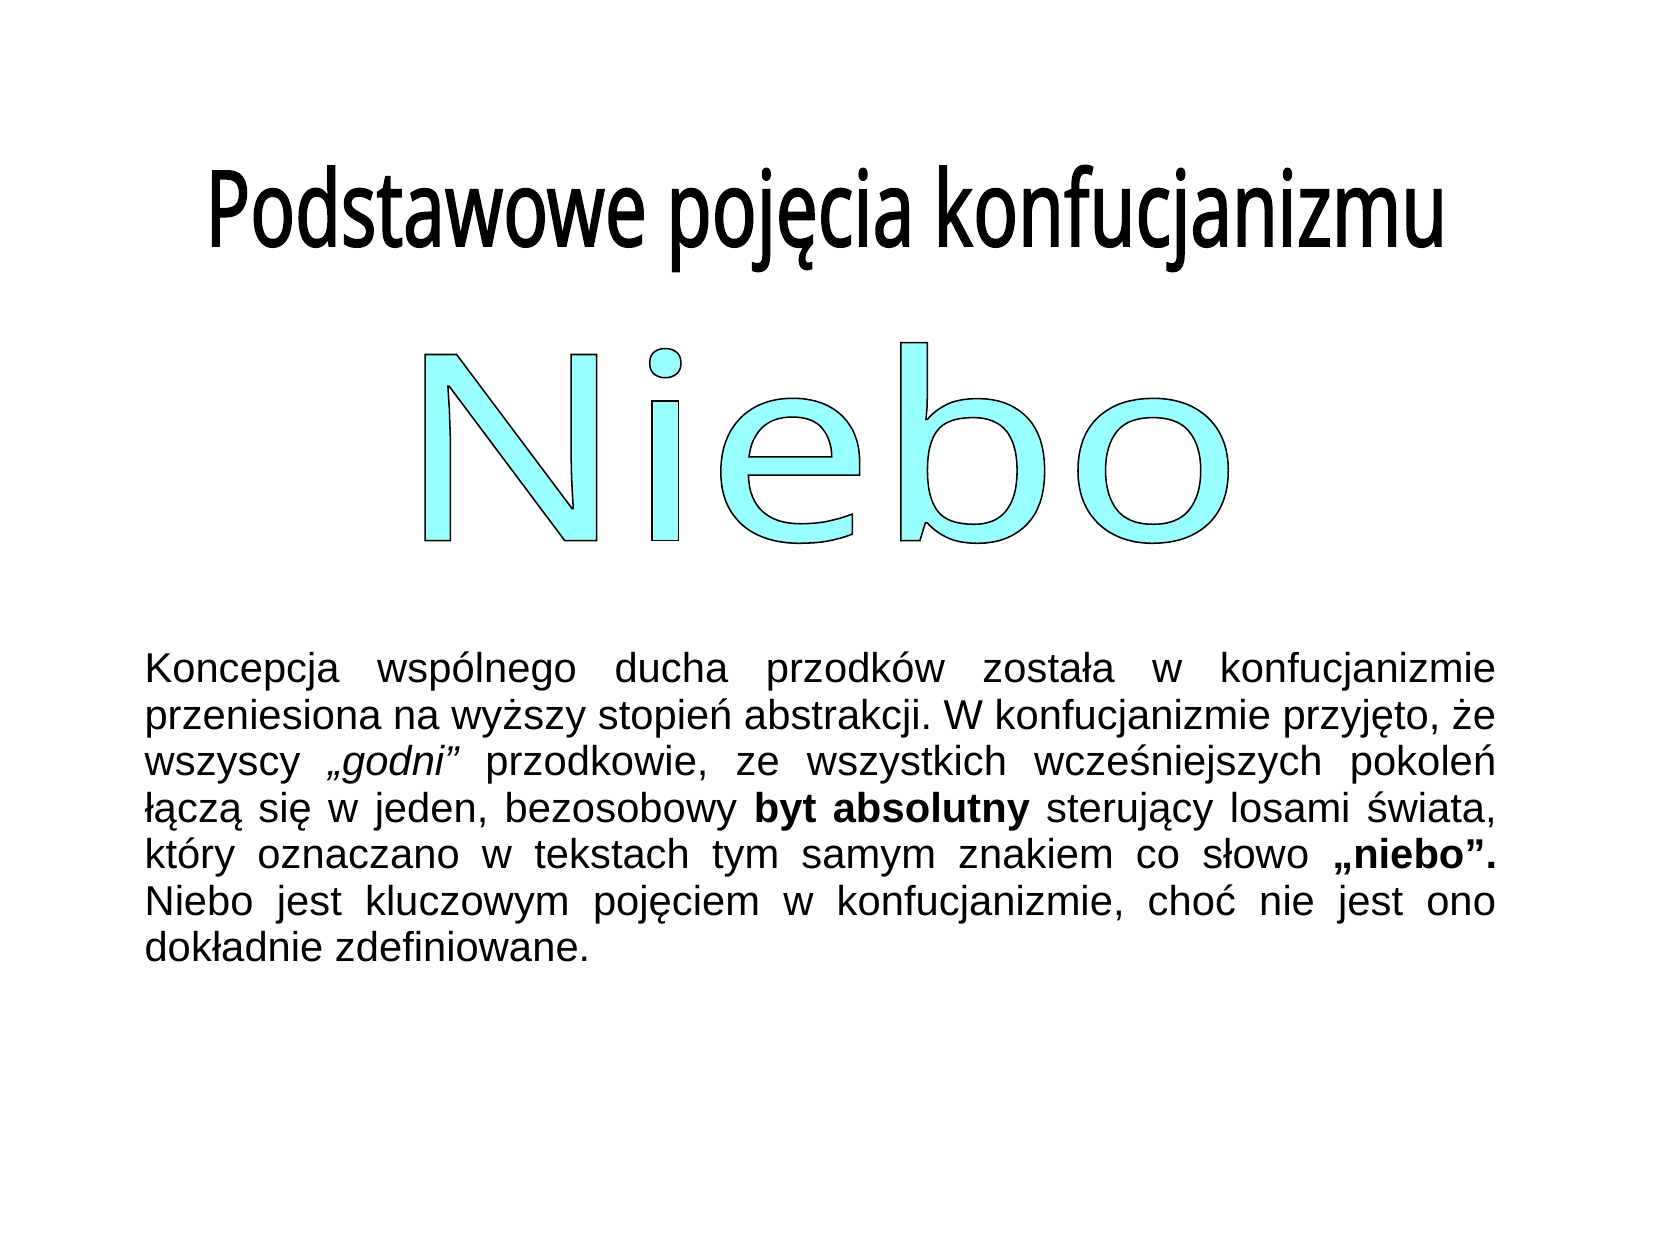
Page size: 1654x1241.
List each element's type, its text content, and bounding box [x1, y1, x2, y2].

text_box Podstawowe pojęcia konfucjanizmu [1095, 189, 1130, 248]
text_box Niebo [649, 348, 681, 378]
text_box Podstawowe pojęcia konfucjanizmu [977, 188, 1015, 248]
text_box Podstawowe pojęcia konfucjanizmu [876, 188, 909, 248]
text_box Niebo [1077, 398, 1229, 544]
text_box Koncepcja wspólnego ducha przodków została w konfucjanizmie przeniesiona na wyższy stopień abstrakcji. W konfucjanizmie przyjęto, że wszyscy „godni” przodkowie, ze wszystkich wcześniejszych pokoleń łączą się w jeden, bezosobowy byt absolutny sterujący losami świata, który oznaczano w tekstach tym samym znakiem co słowo „niebo”. Niebo jest kluczowym pojęciem w konfucjanizmie, choć nie jest ono dokładnie zdefiniowane. [129, 637, 1512, 983]
text_box Podstawowe pojęcia konfucjanizmu [212, 170, 247, 247]
text_box Podstawowe pojęcia konfucjanizmu [1407, 189, 1441, 248]
text_box Niebo [651, 400, 679, 541]
text_box Podstawowe pojęcia konfucjanizmu [1238, 188, 1272, 247]
text_box Podstawowe pojęcia konfucjanizmu [939, 165, 973, 247]
text_box Podstawowe pojęcia konfucjanizmu [299, 165, 335, 248]
text_box Podstawowe pojęcia konfucjanizmu [547, 189, 605, 247]
text_box Podstawowe pojęcia konfucjanizmu [1167, 189, 1184, 272]
text_box Niebo [900, 342, 1045, 544]
text_box Podstawowe pojęcia konfucjanizmu [715, 188, 753, 248]
text_box Podstawowe pojęcia konfucjanizmu [406, 188, 439, 248]
text_box Podstawowe pojęcia konfucjanizmu [821, 188, 851, 248]
text_box Podstawowe pojęcia konfucjanizmu [752, 189, 770, 272]
text_box Podstawowe pojęcia konfucjanizmu [445, 189, 503, 247]
text_box Podstawowe pojęcia konfucjanizmu [1024, 188, 1058, 247]
text_box Podstawowe pojęcia konfucjanizmu [507, 188, 545, 248]
text_box Podstawowe pojęcia konfucjanizmu [1065, 165, 1093, 247]
text_box Podstawowe pojęcia konfucjanizmu [672, 188, 708, 272]
text_box Podstawowe pojęcia konfucjanizmu [1193, 188, 1226, 248]
text_box Podstawowe pojęcia konfucjanizmu [609, 188, 644, 248]
text_box Podstawowe pojęcia konfucjanizmu [1338, 188, 1396, 247]
text_box Podstawowe pojęcia konfucjanizmu [1299, 189, 1330, 247]
text_box Niebo [720, 398, 860, 544]
text_box Niebo [425, 354, 597, 541]
text_box Podstawowe pojęcia konfucjanizmu [779, 188, 815, 270]
text_box Podstawowe pojęcia konfucjanizmu [377, 176, 402, 248]
text_box Podstawowe pojęcia konfucjanizmu [254, 188, 292, 248]
text_box Podstawowe pojęcia konfucjanizmu [1139, 188, 1169, 248]
text_box Podstawowe pojęcia konfucjanizmu [344, 188, 374, 248]
